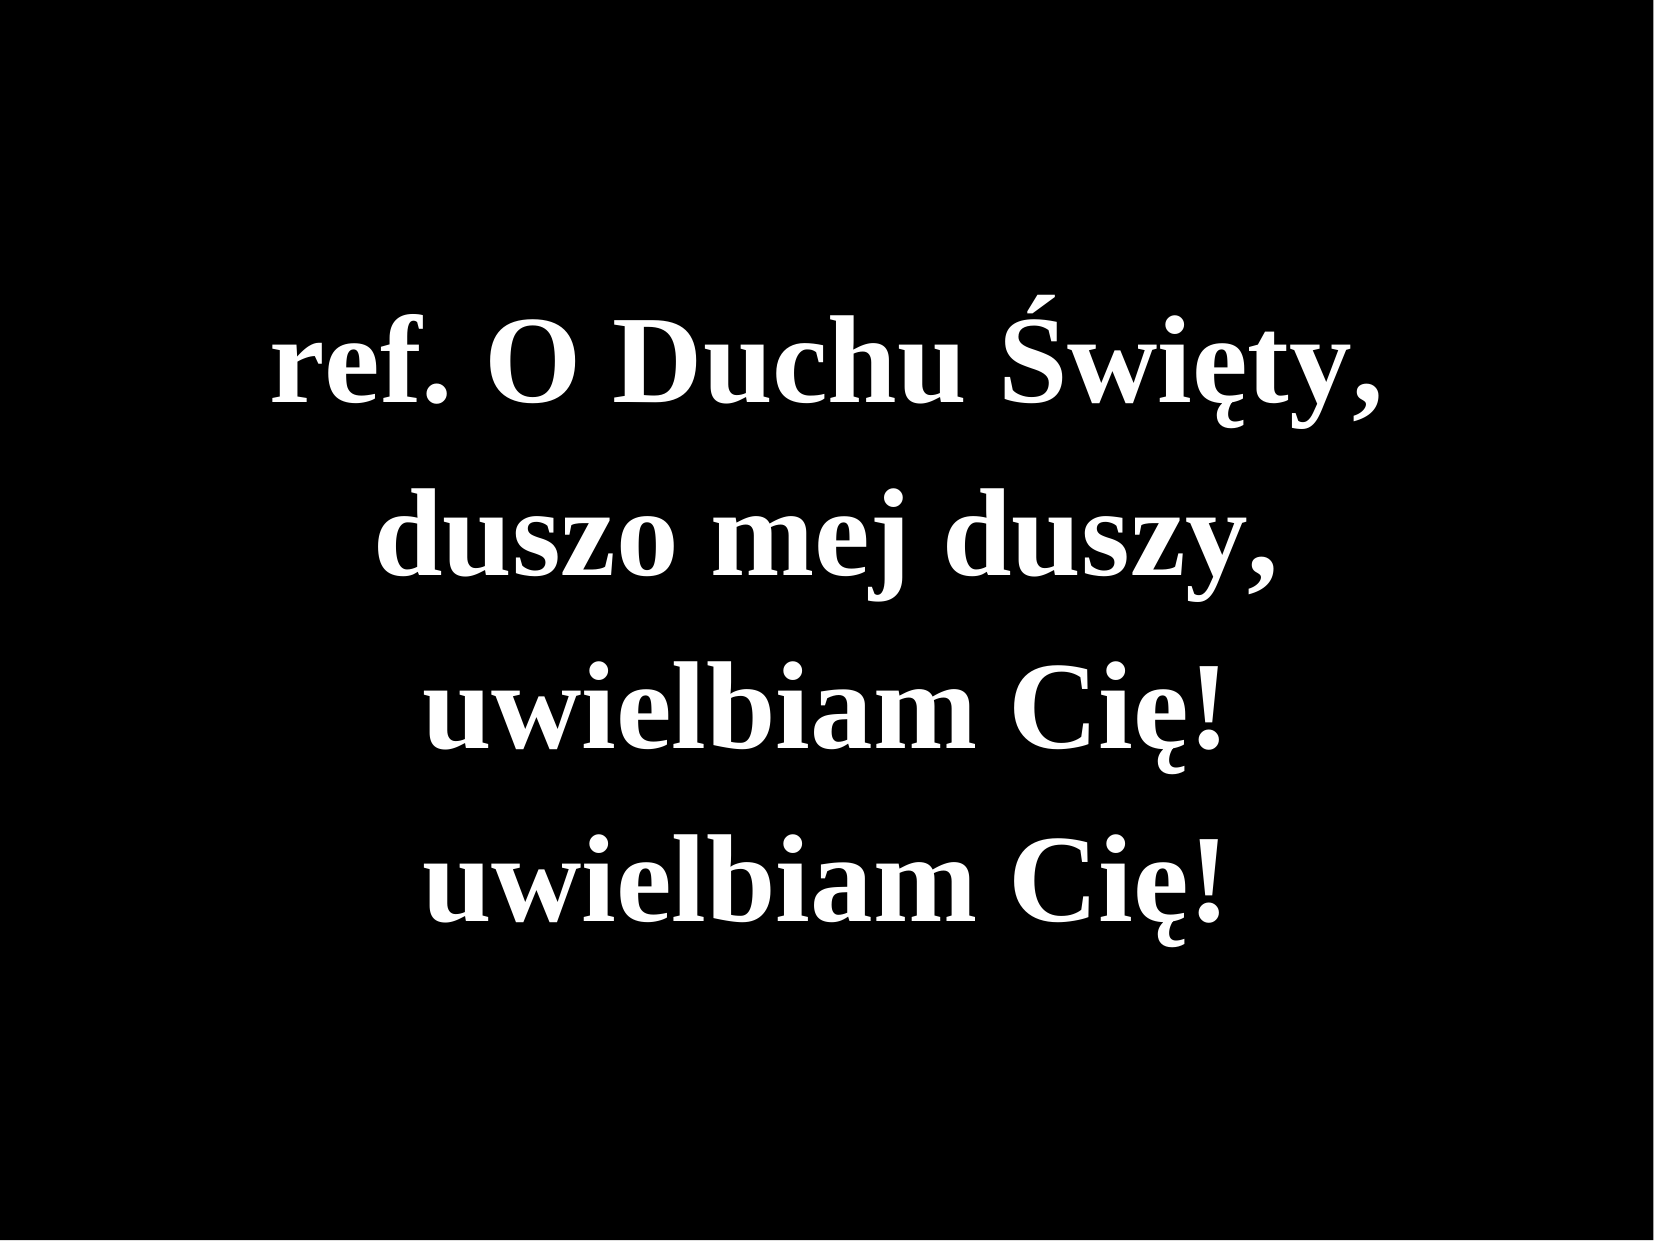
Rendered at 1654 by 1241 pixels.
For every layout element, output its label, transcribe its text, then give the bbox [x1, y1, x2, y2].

title ref. O Duchu Święty, ppp duszo mej duszy, ppp uwielbiam Cię! ppp uwielbiam Cię! [0, 0, 1654, 1241]
